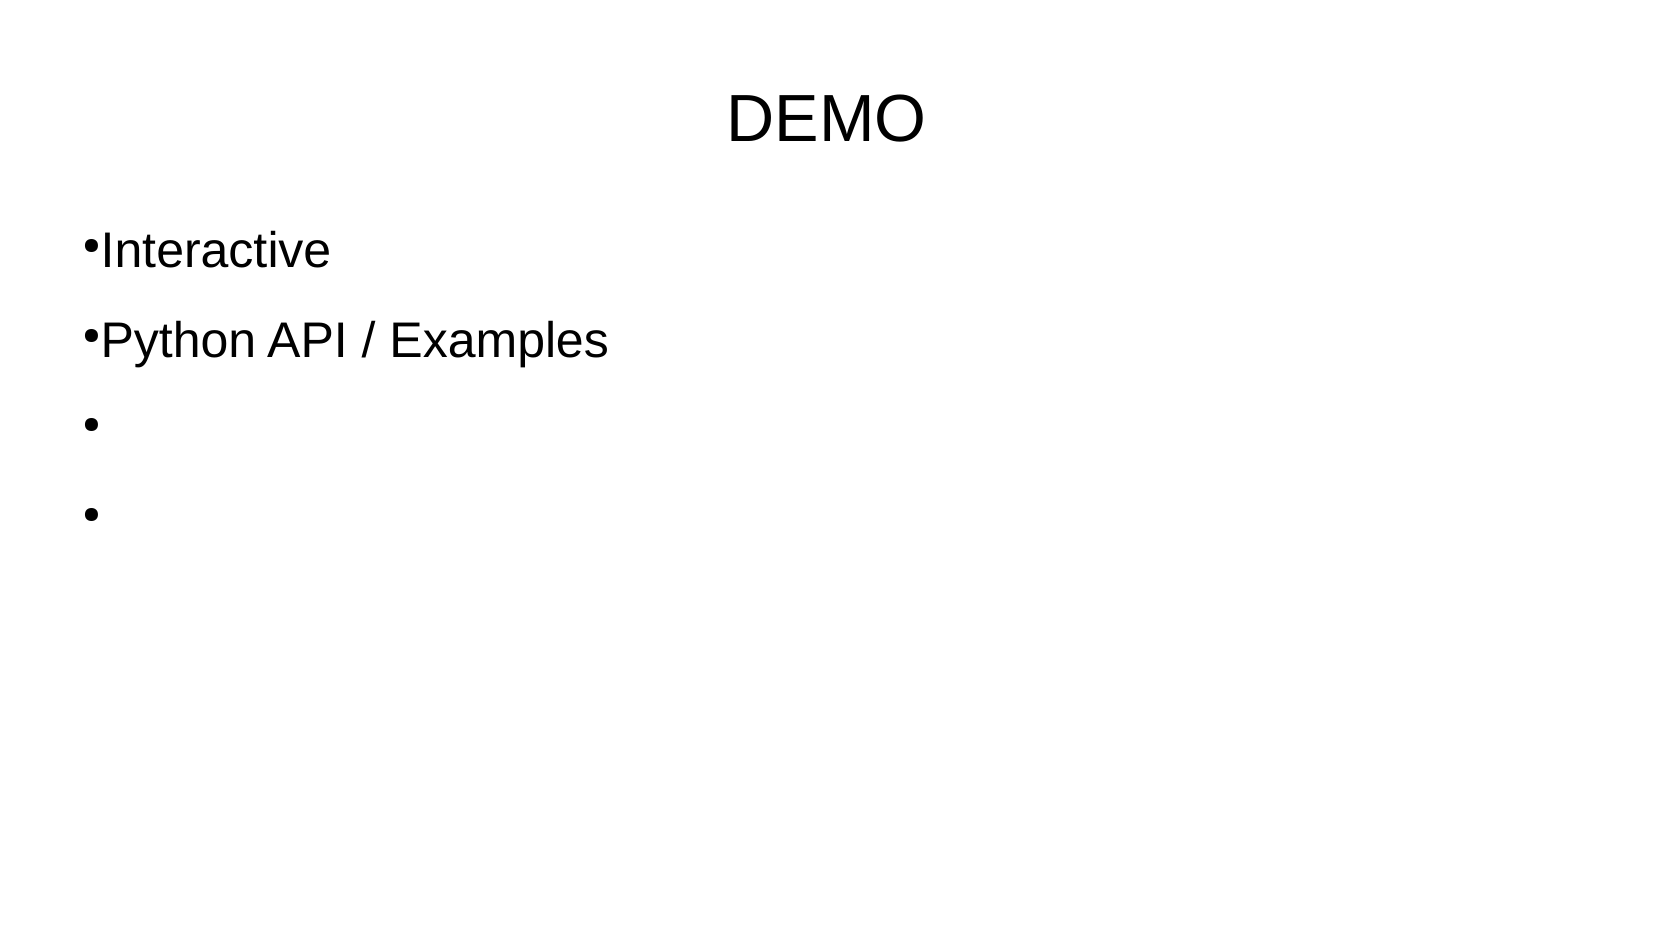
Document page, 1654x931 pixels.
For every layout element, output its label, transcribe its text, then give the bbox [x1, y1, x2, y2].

list Interactive Python API / Examples [82, 217, 1571, 757]
title DEMO [82, 37, 1571, 193]
